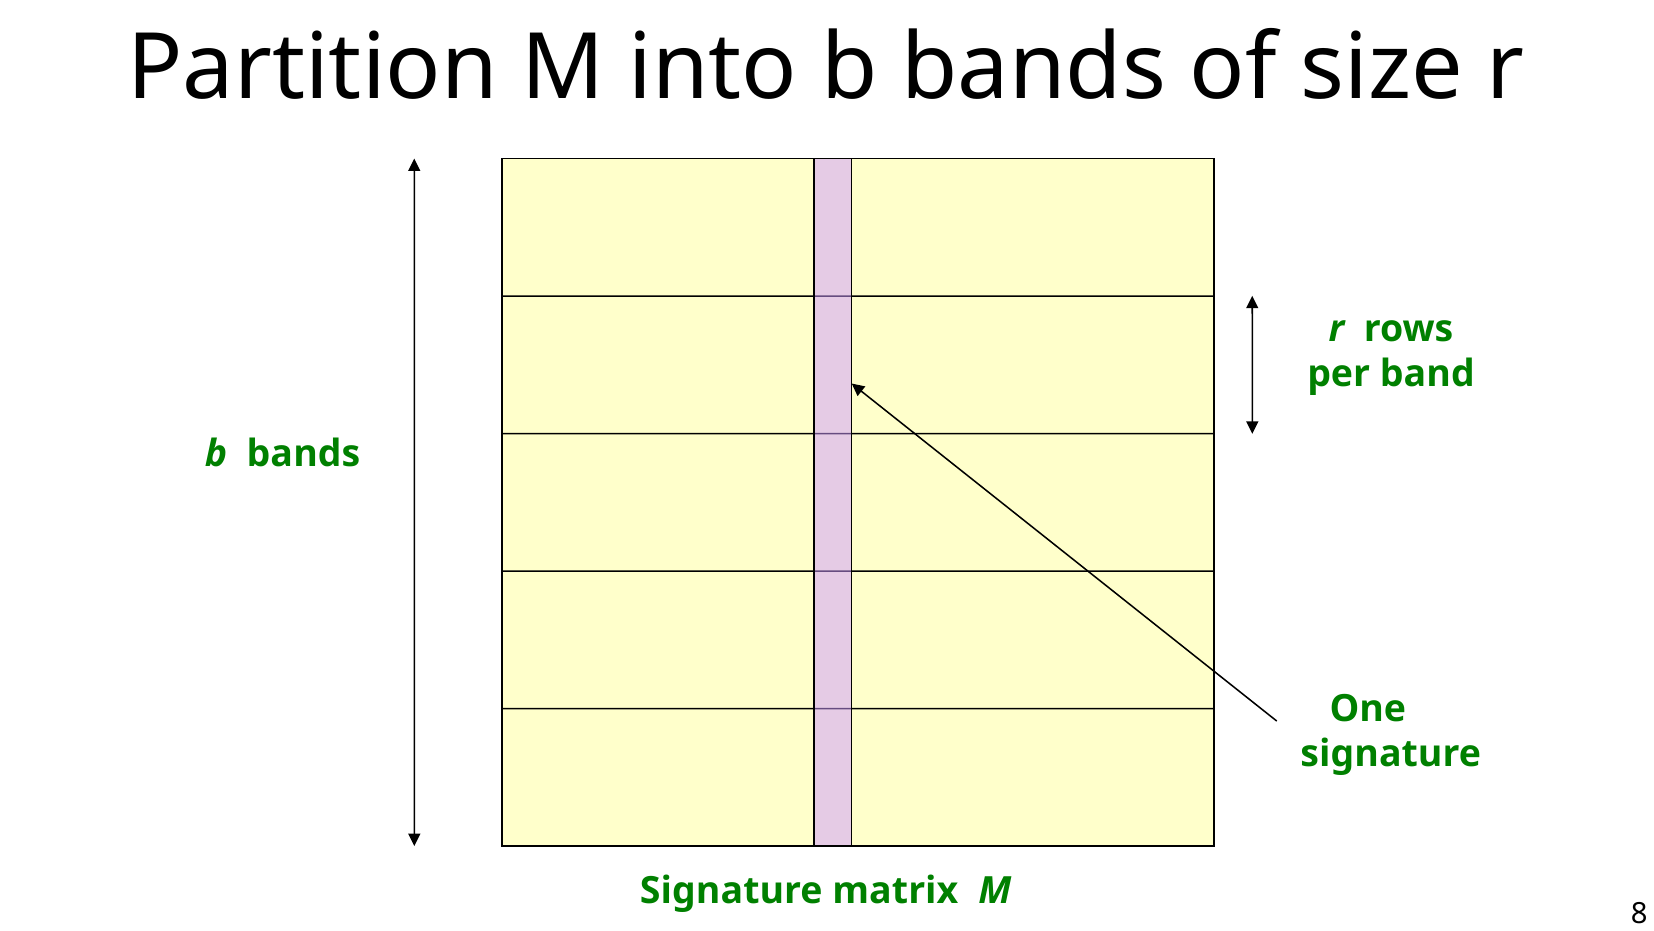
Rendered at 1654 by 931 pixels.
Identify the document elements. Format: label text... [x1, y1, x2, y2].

text_box Signature matrix M [625, 858, 1026, 919]
text_box [501, 158, 1215, 847]
text_box [919, 435, 1215, 570]
text_box r rows per band [1292, 296, 1490, 402]
text_box [1092, 572, 1215, 670]
text_box One signature [1285, 676, 1497, 782]
title Partition M into b bands of size r [82, 1, 1571, 124]
text_box b bands [190, 421, 376, 482]
